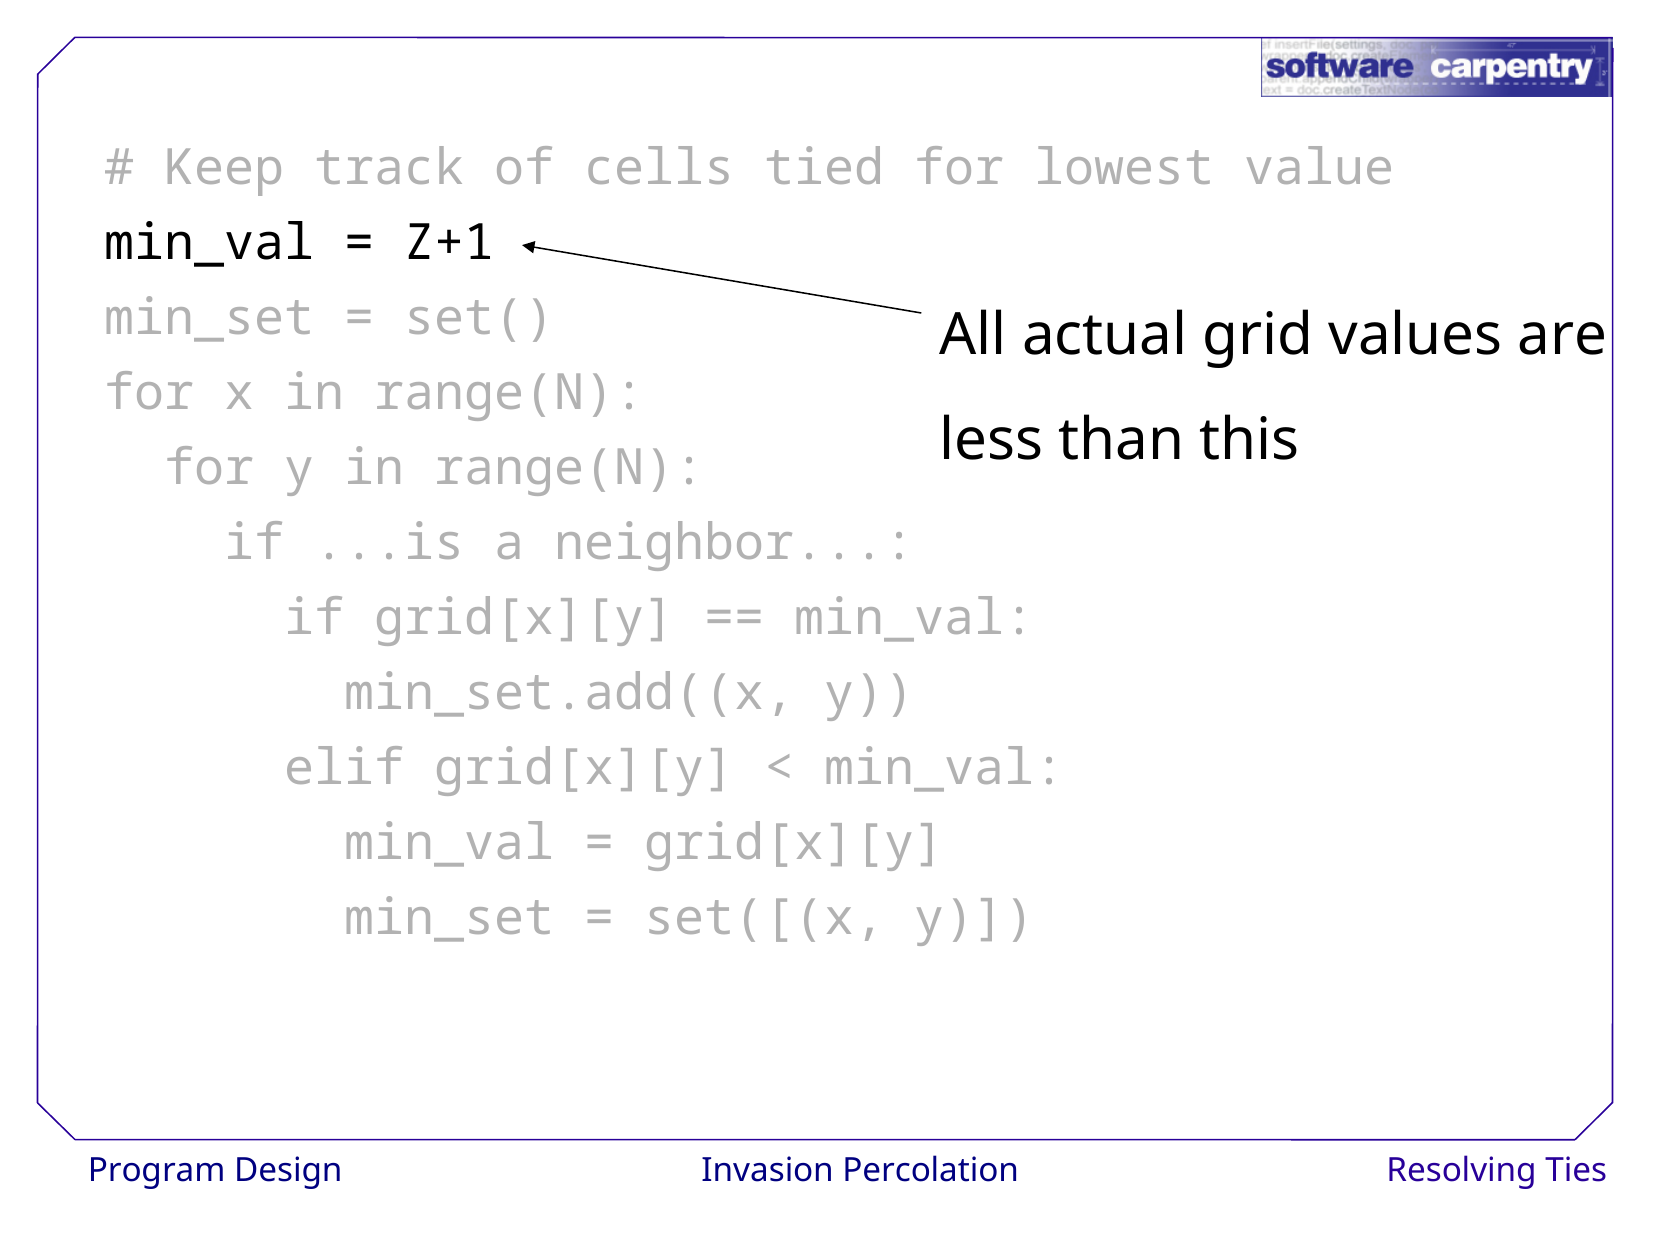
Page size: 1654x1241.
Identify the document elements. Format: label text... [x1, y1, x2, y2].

picture [1261, 39, 1613, 97]
text_box # Keep track of cells tied for lowest value min_val = Z+1 min_set = set() for x in range(N): for y in range(N): if ...is a neighbor...: if grid[x][y] == min_val: min_set.add((x, y)) elif grid[x][y] < min_val: min_val = grid[x][y] min_set = set([(x, y)]) [89, 112, 1508, 1117]
text_box All actual grid values are less than this [924, 253, 1619, 445]
